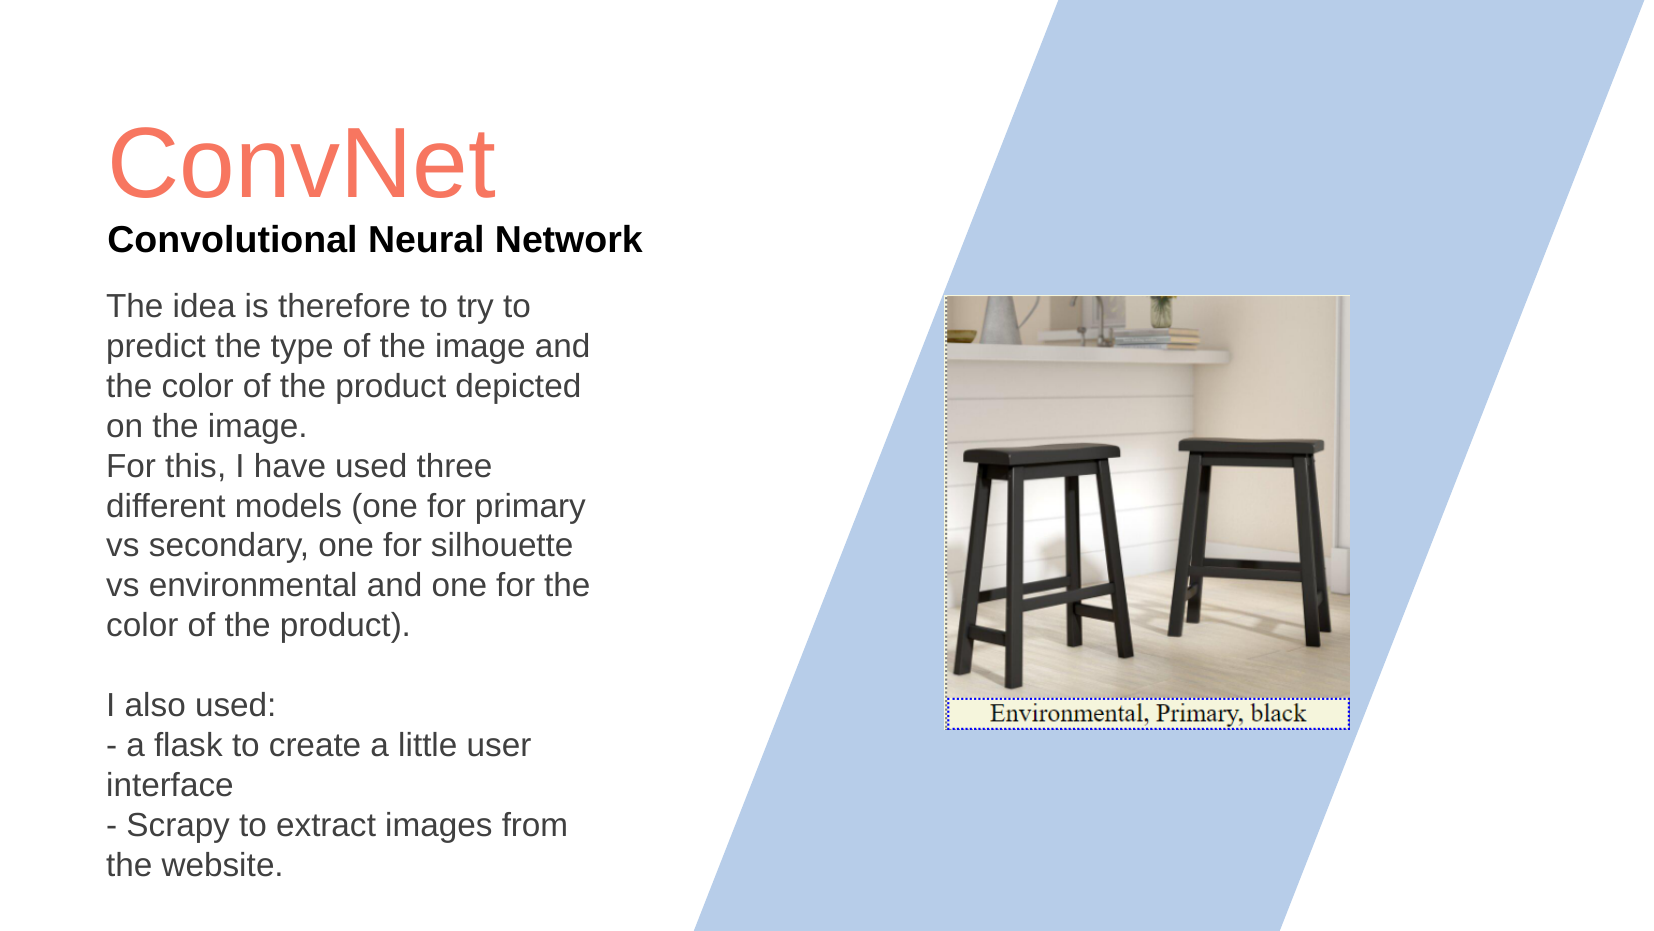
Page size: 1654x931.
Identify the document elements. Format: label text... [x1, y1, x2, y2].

text_box ConvNet [92, 89, 755, 207]
text_box [693, 0, 1645, 931]
picture [944, 295, 1350, 730]
text_box Convolutional Neural Network [92, 207, 755, 268]
text_box The idea is therefore to try to predict the type of the image and the color of the product depicted on the image. For this, I have used three different models (one for primary vs secondary, one for silhouette vs environmental and one for the color of the product). I also used: - a flask to create a little user interface - Scrapy to extract images from the website. [94, 276, 629, 891]
